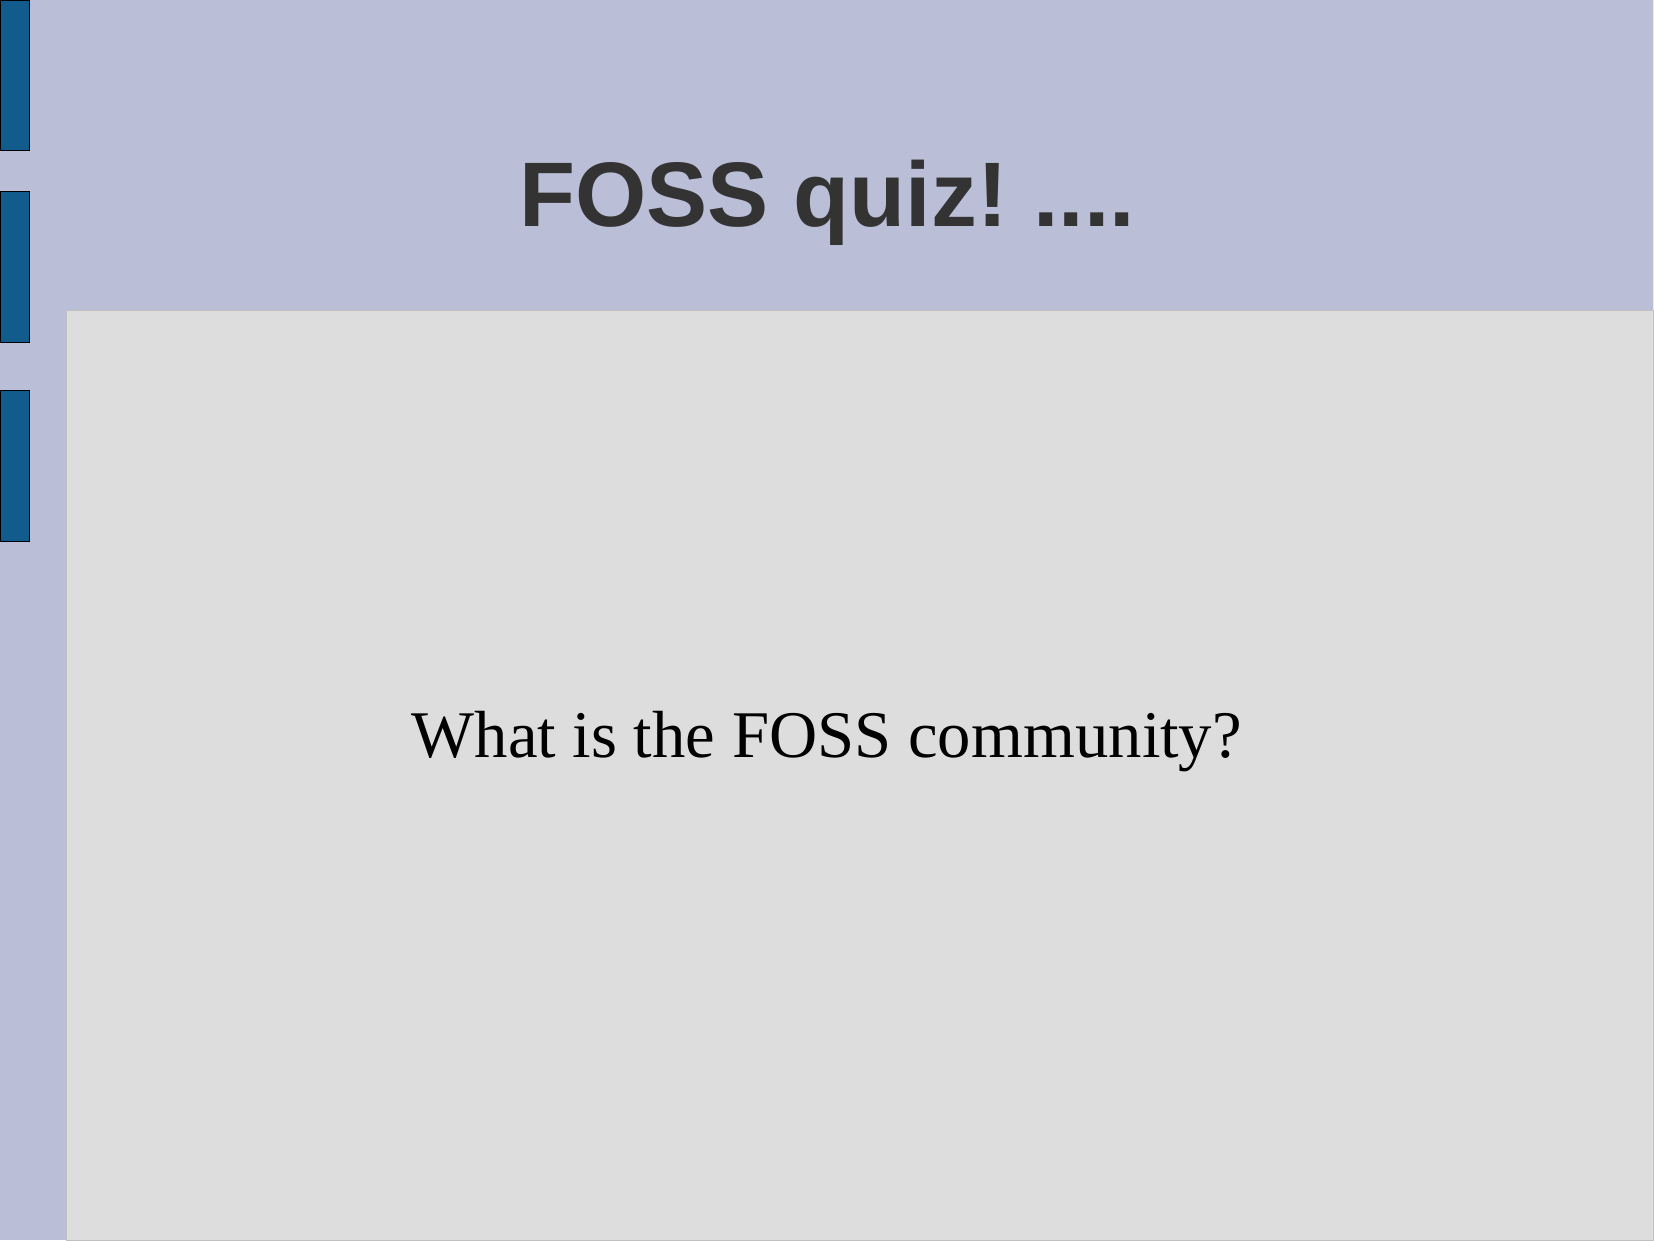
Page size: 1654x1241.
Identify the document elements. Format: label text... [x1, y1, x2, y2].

subtitle What is the FOSS community? [121, 352, 1534, 1119]
title FOSS quiz! .... [121, 98, 1534, 291]
